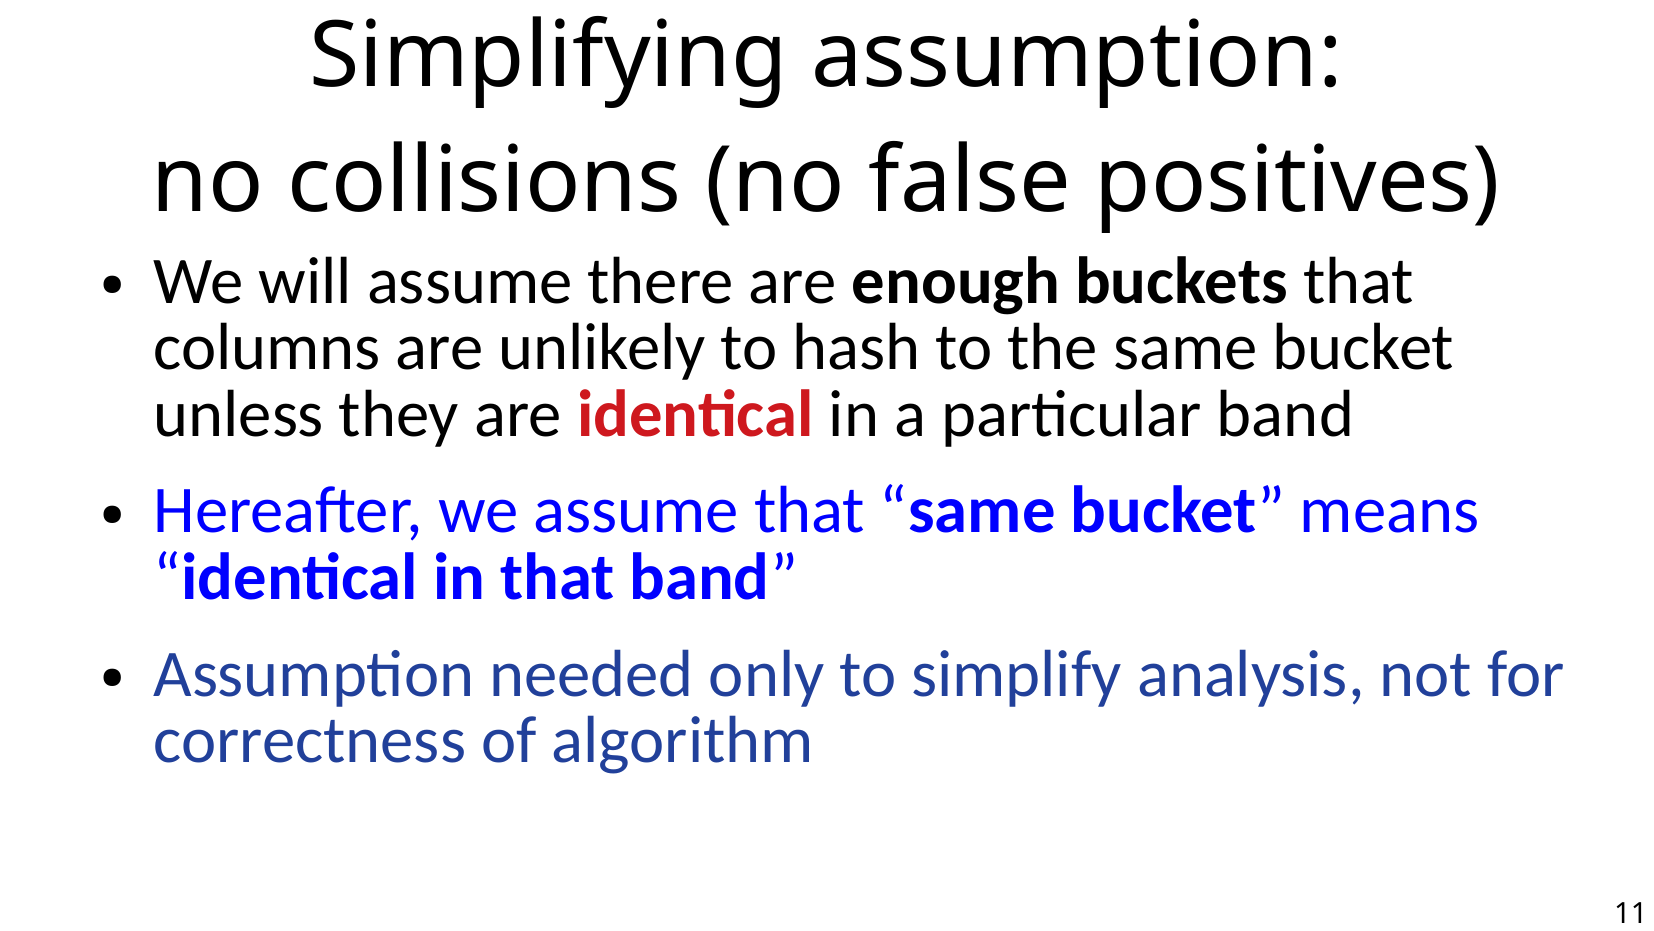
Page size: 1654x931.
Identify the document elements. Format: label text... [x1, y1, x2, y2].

list We will assume there are enough buckets that columns are unlikely to hash to the same bucket unless they are identical in a particular band Hereafter, we assume that “same bucket” means “identical in that band” Assumption needed only to simplify analysis, not for correctness of algorithm [82, 253, 1571, 793]
title Simplifying assumption: no collisions (no false positives) [82, 1, 1571, 226]
